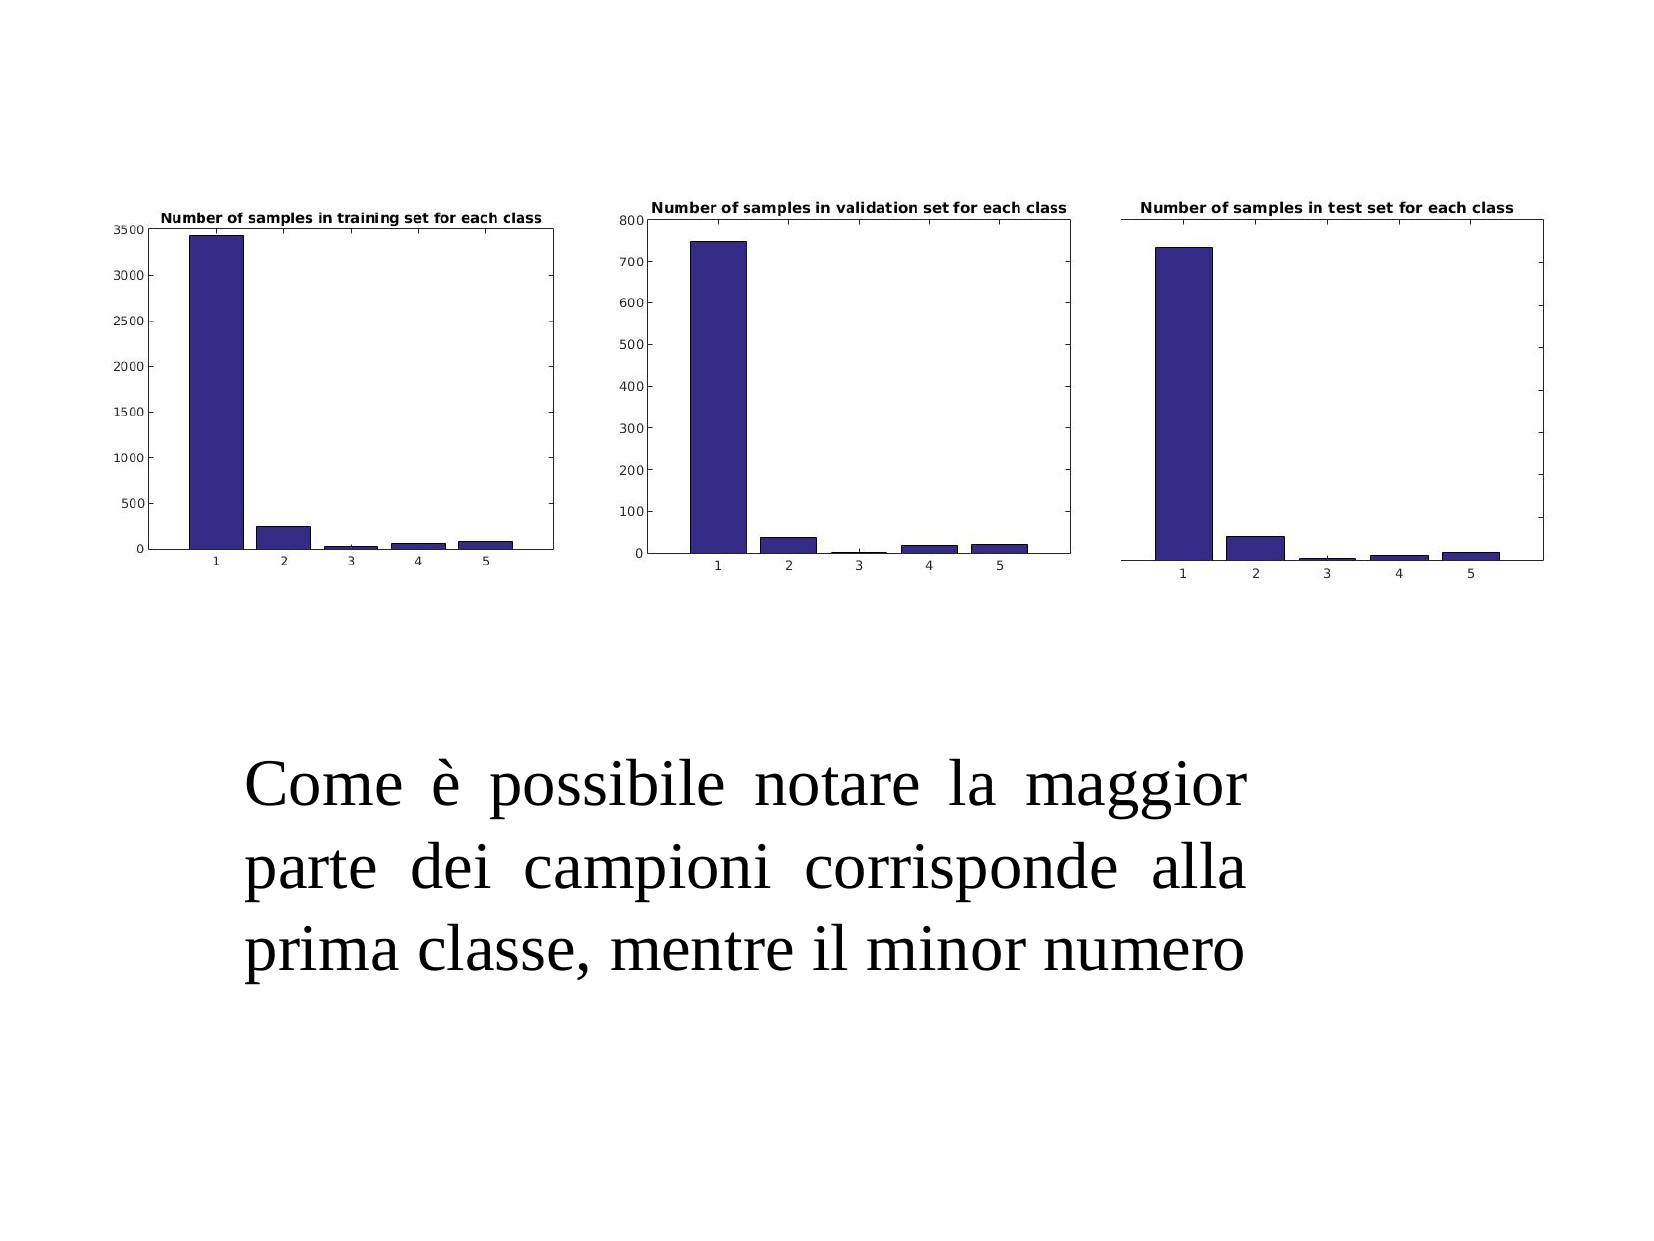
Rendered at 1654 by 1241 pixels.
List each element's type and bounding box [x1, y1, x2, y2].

picture [81, 188, 1595, 605]
chart [125, 625, 1536, 1004]
